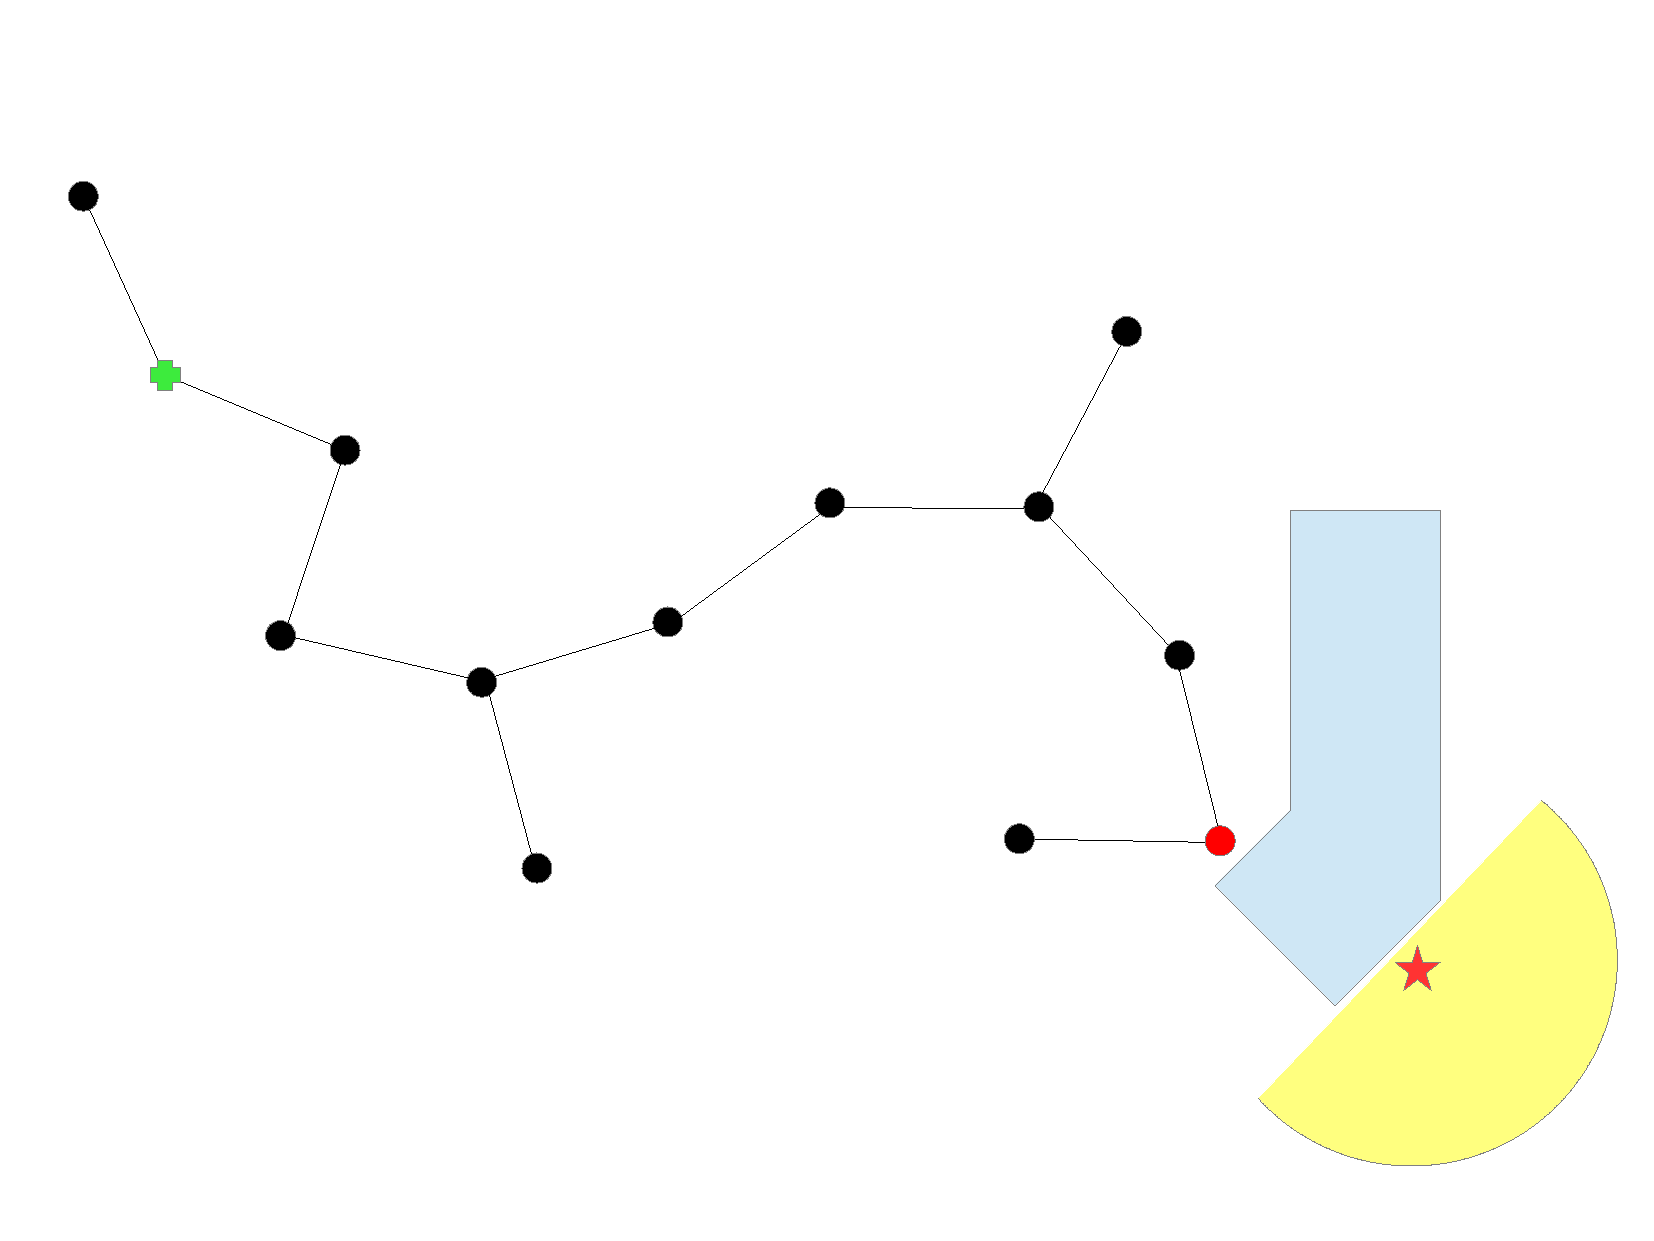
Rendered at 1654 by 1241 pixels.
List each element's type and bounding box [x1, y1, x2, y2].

text_box [953, 507, 1618, 1166]
text_box [150, 360, 181, 391]
text_box [1023, 491, 1054, 522]
text_box [330, 435, 361, 466]
text_box [1111, 316, 1142, 347]
text_box [466, 667, 497, 698]
text_box [814, 487, 845, 518]
text_box [265, 620, 296, 651]
text_box [521, 852, 552, 884]
text_box [68, 181, 99, 212]
text_box [652, 606, 683, 637]
